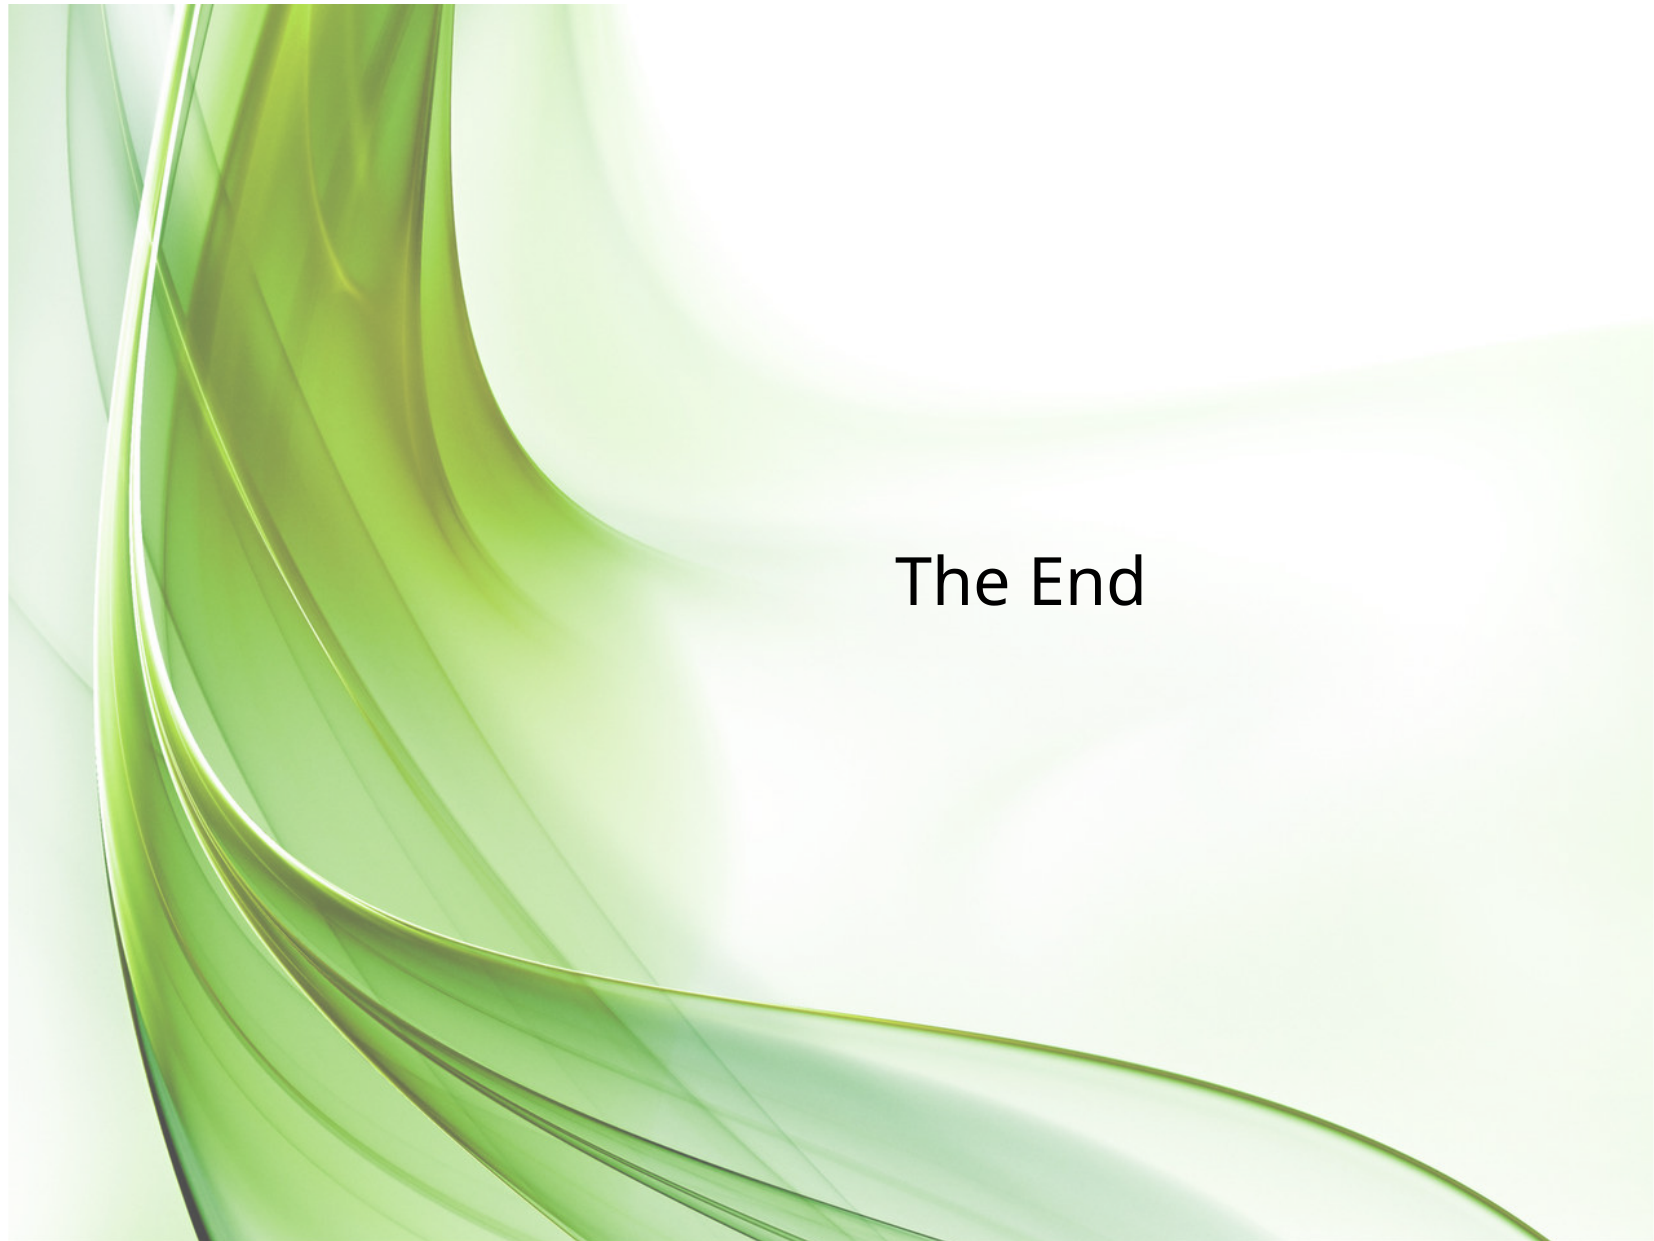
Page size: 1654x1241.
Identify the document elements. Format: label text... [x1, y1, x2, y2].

subtitle The End [472, 49, 1571, 1109]
